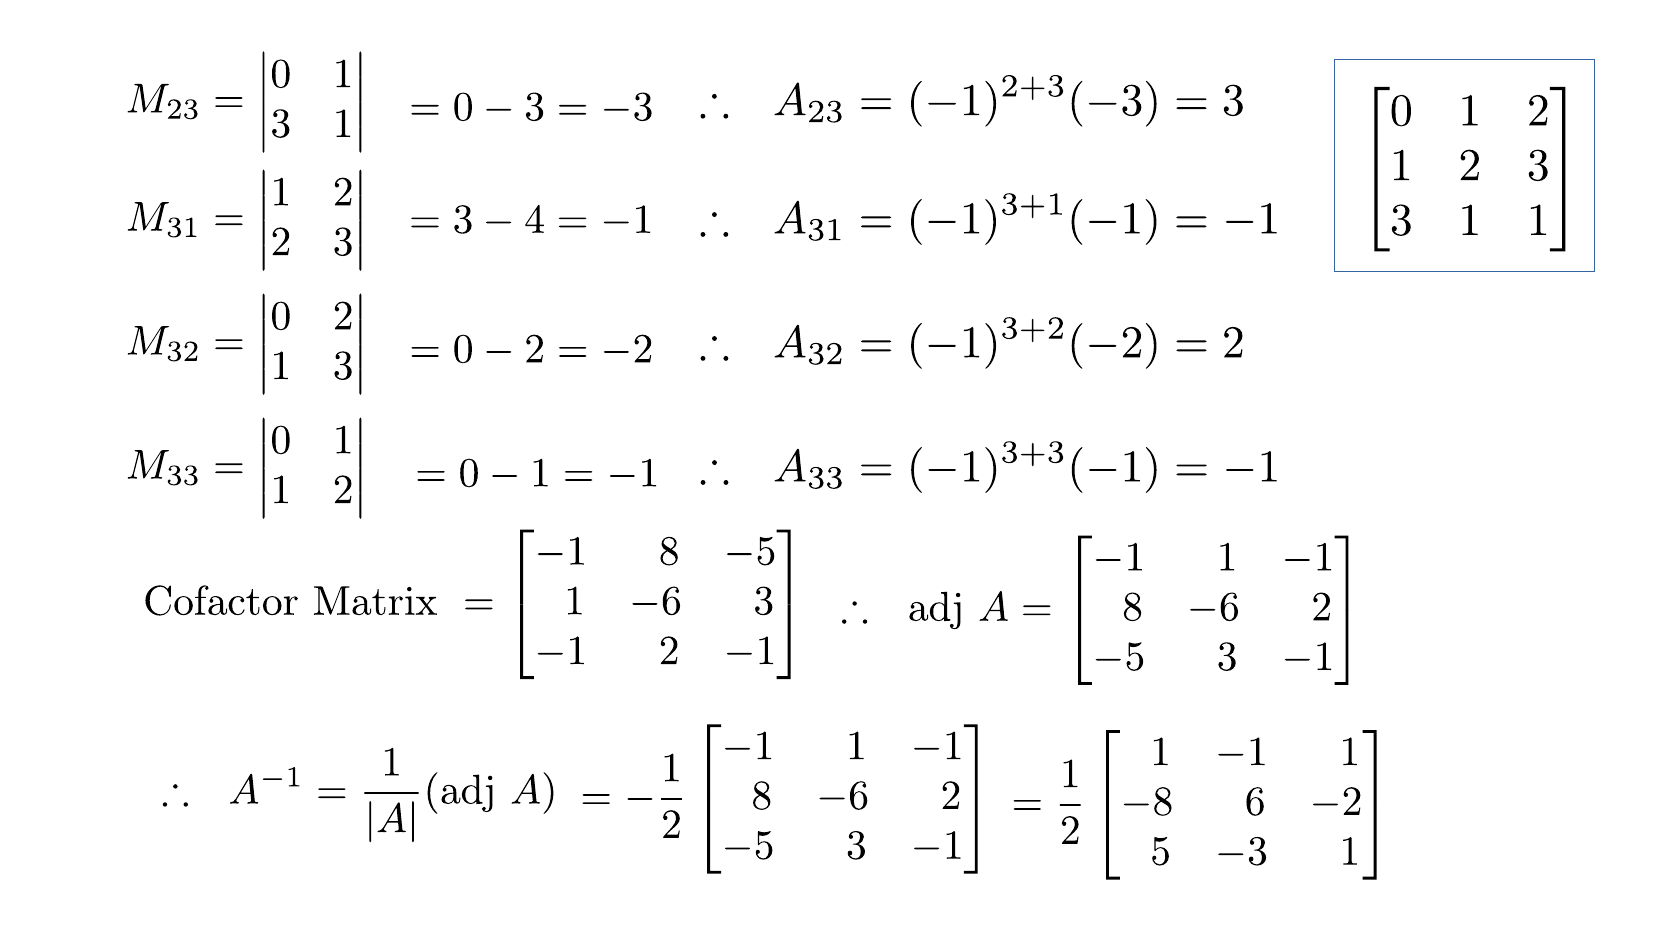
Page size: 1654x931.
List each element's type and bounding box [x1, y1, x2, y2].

text_box [700, 317, 1243, 369]
text_box [700, 193, 1277, 245]
text_box [842, 535, 1349, 685]
subtitle [47, 35, 1607, 898]
text_box [127, 417, 362, 519]
text_box [162, 747, 554, 843]
text_box [410, 92, 652, 122]
text_box [1334, 59, 1595, 272]
text_box [582, 724, 978, 874]
text_box [410, 334, 652, 364]
text_box [1013, 730, 1377, 880]
text_box [700, 75, 1243, 127]
text_box [127, 293, 362, 395]
text_box [145, 529, 791, 680]
text_box [410, 204, 651, 234]
text_box [700, 441, 1277, 493]
text_box [127, 169, 362, 271]
text_box [416, 458, 657, 488]
text_box [127, 51, 362, 153]
